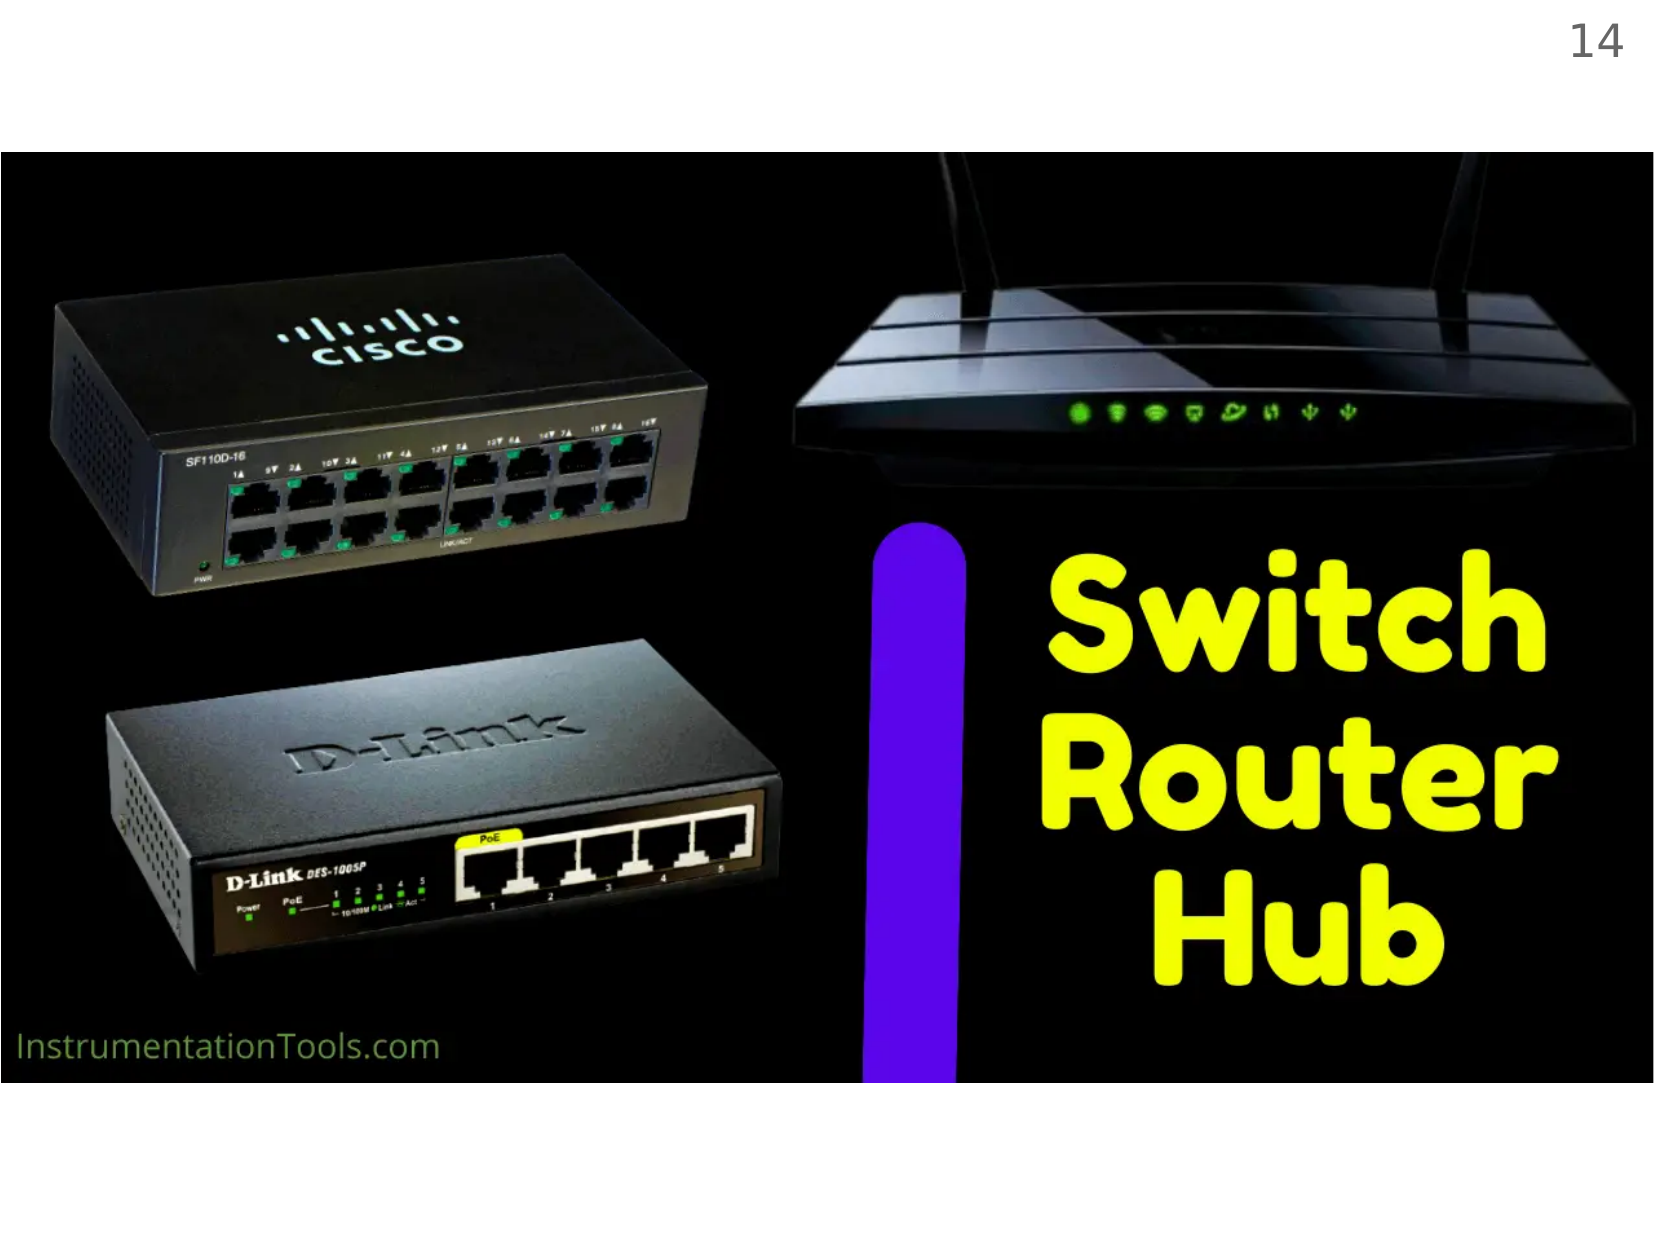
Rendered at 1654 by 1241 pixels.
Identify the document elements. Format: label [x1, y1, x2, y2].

picture [1, 152, 1654, 1083]
